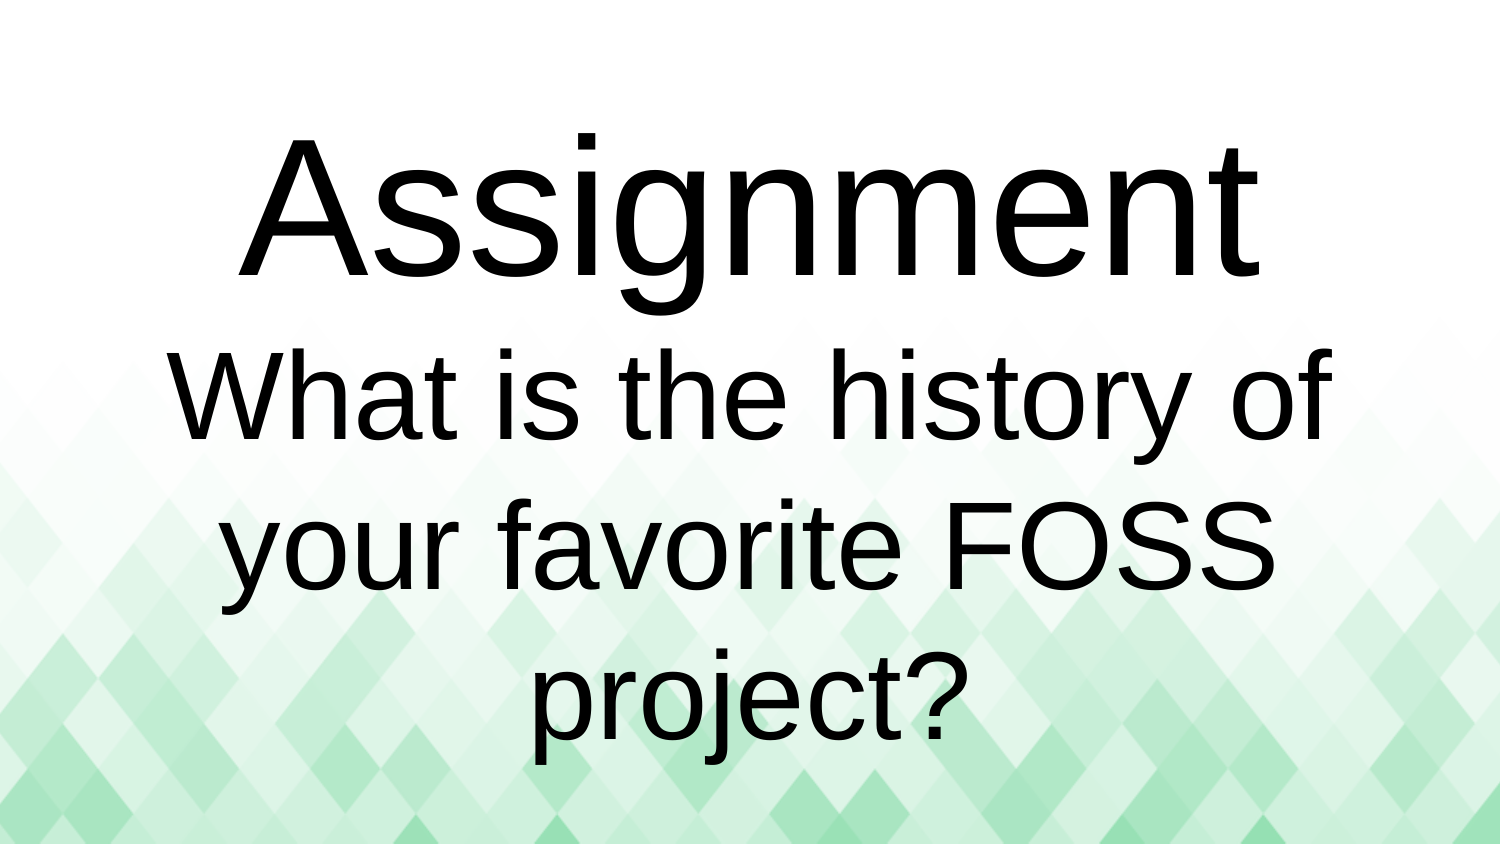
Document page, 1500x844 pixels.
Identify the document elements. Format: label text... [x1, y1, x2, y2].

title Assignment What is the history of your favorite FOSS project? [51, 64, 1449, 781]
picture [0, 0, 1500, 844]
